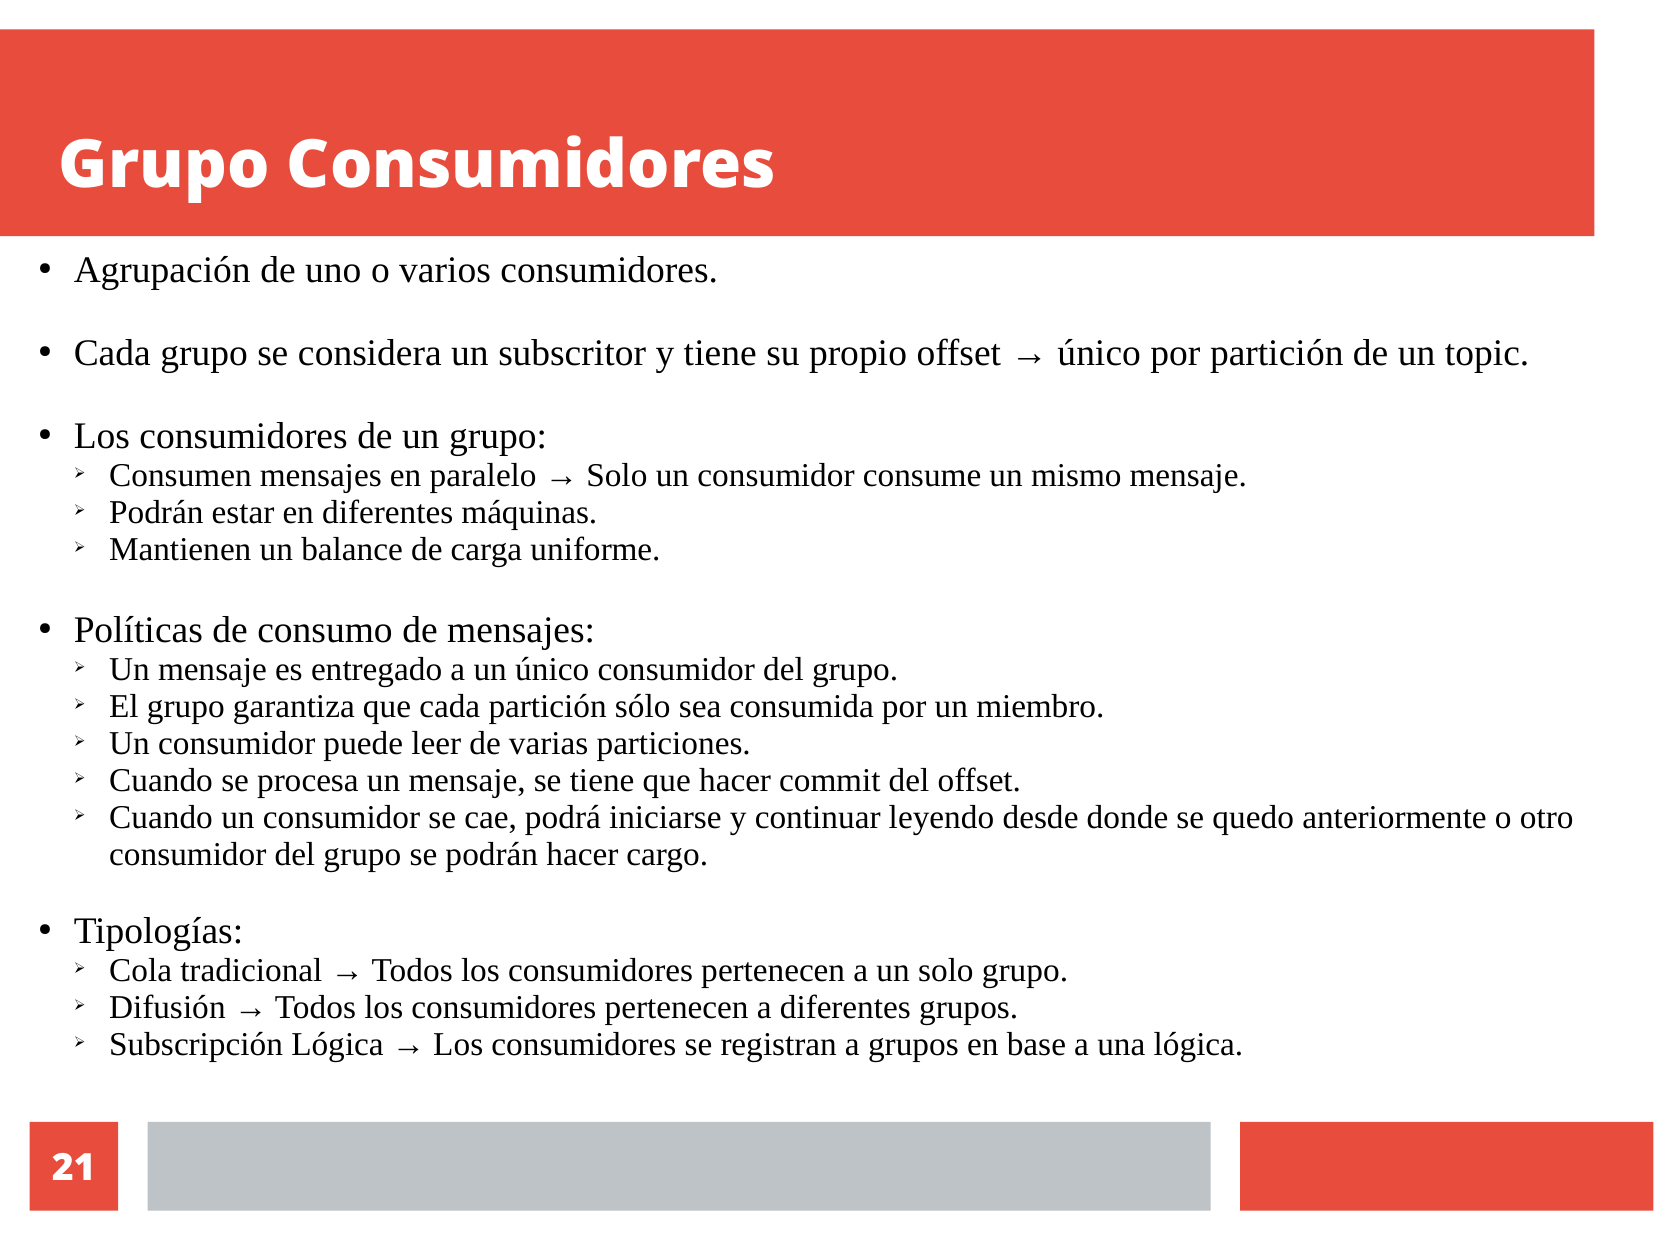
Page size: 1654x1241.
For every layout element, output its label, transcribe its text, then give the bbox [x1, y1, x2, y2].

title Grupo Consumidores [59, 58, 1595, 207]
text_box Agrupación de uno o varios consumidores. Cada grupo se considera un subscritor y tiene su propio offset → único por partición de un topic. Los consumidores de un grupo: Consumen mensajes en paralelo → Solo un consumidor consume un mismo mensaje. Podrán estar en diferentes máquinas. Mantienen un balance de carga uniforme. Políticas de consumo de mensajes: Un mensaje es entregado a un único consumidor del grupo. El grupo garantiza que cada partición sólo sea consumida por un miembro. Un consumidor puede leer de varias particiones. Cuando se procesa un mensaje, se tiene que hacer commit del offset. Cuando un consumidor se cae, podrá iniciarse y continuar leyendo desde donde se quedo anteriormente o otro consumidor del grupo se podrán hacer cargo. Tipologías: Cola tradicional → Todos los consumidores pertenecen a un solo grupo. Difusión → Todos los consumidores pertenecen a diferentes grupos. Subscripción Lógica → Los consumidores se registran a grupos en base a una lógica. [23, 241, 1595, 1112]
